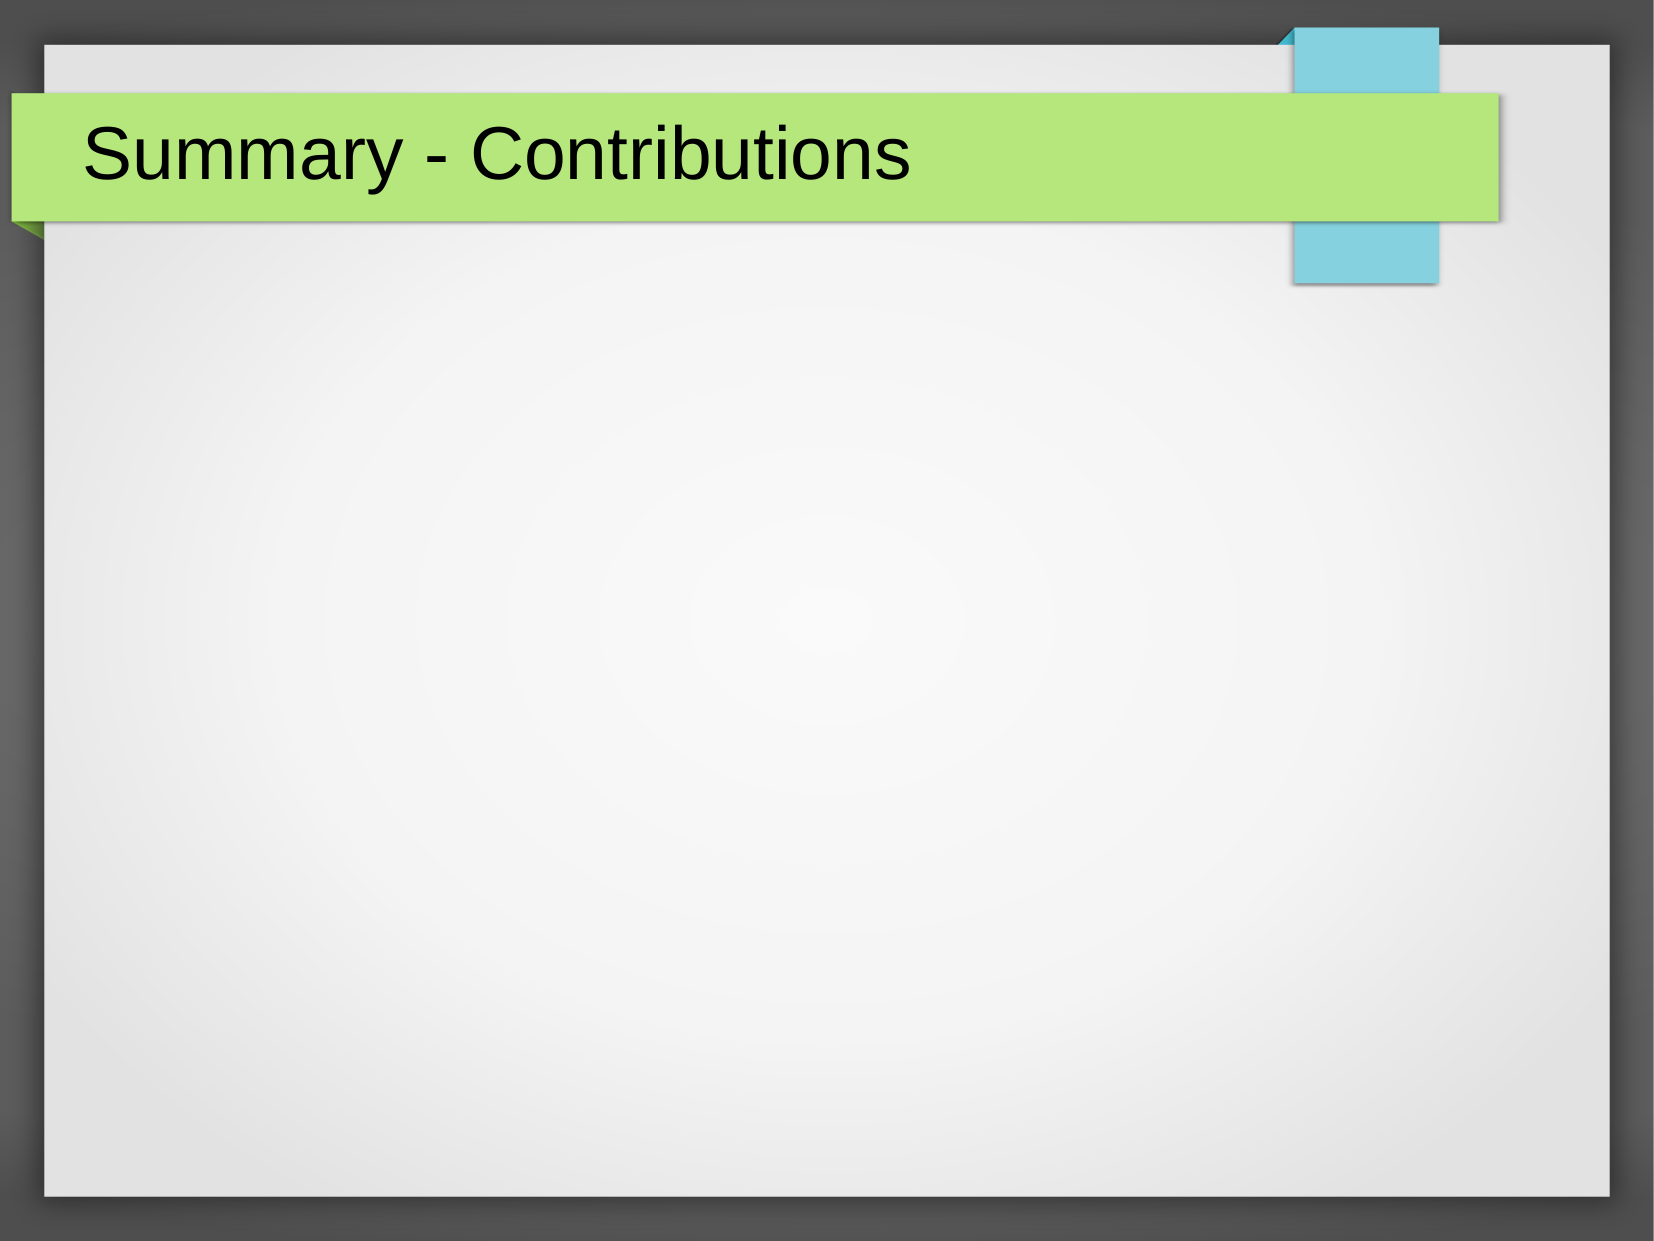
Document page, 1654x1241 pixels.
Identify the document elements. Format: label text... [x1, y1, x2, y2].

title Summary - Contributions [82, 94, 1264, 213]
picture [0, 0, 1654, 1241]
